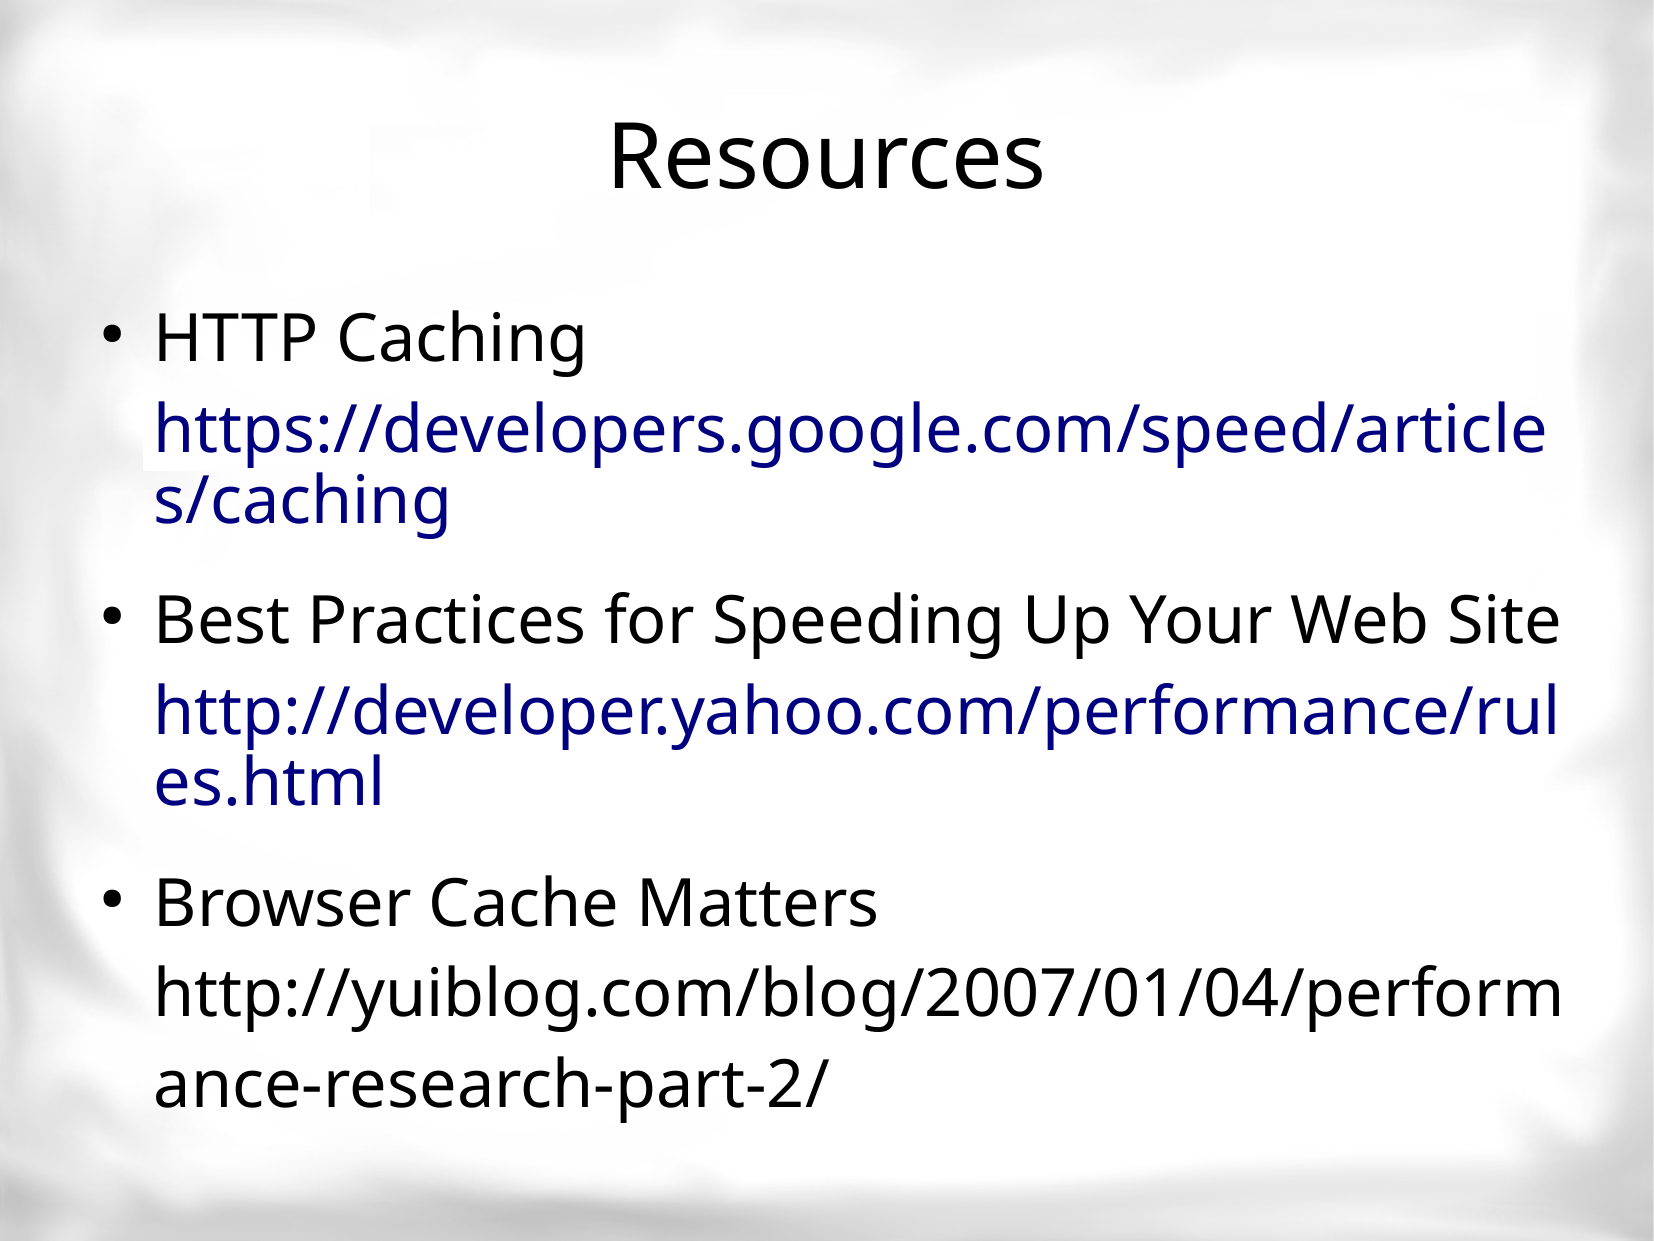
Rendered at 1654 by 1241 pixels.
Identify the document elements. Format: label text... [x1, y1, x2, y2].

title Resources [82, 49, 1571, 257]
picture [0, 0, 1654, 1241]
list HTTP Caching https://developers.google.com/speed/articles/caching Best Practices for Speeding Up Your Web Site http://developer.yahoo.com/performance/rules.html Browser Cache Matters http://yuiblog.com/blog/2007/01/04/performance-research-part-2/ [82, 290, 1571, 1010]
